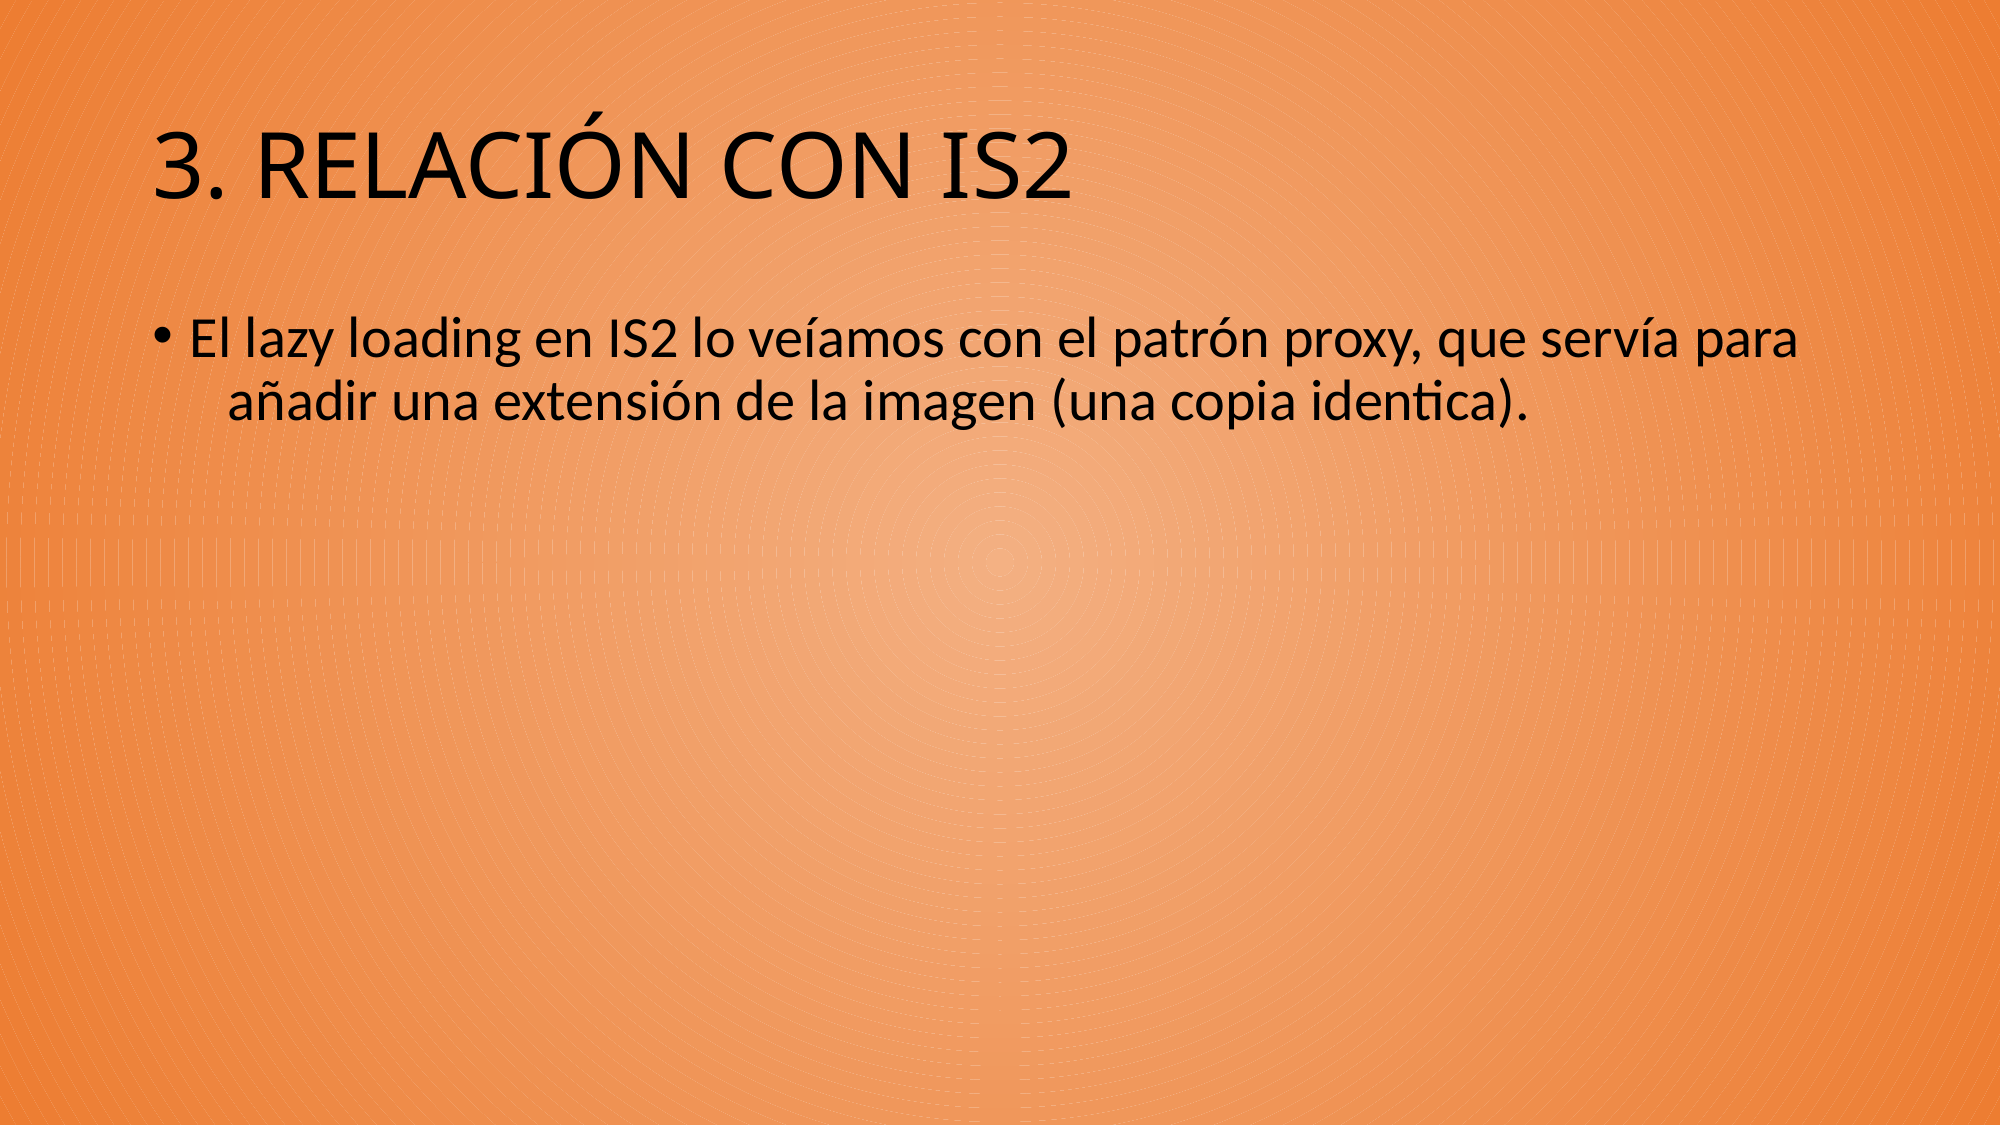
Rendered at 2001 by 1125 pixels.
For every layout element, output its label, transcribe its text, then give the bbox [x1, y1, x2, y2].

title 3. RELACIÓN CON IS2 [137, 59, 1863, 278]
list El lazy loading en IS2 lo veíamos con el patrón proxy, que servía para añadir una extensión de la imagen (una copia identica). [137, 299, 1863, 1014]
